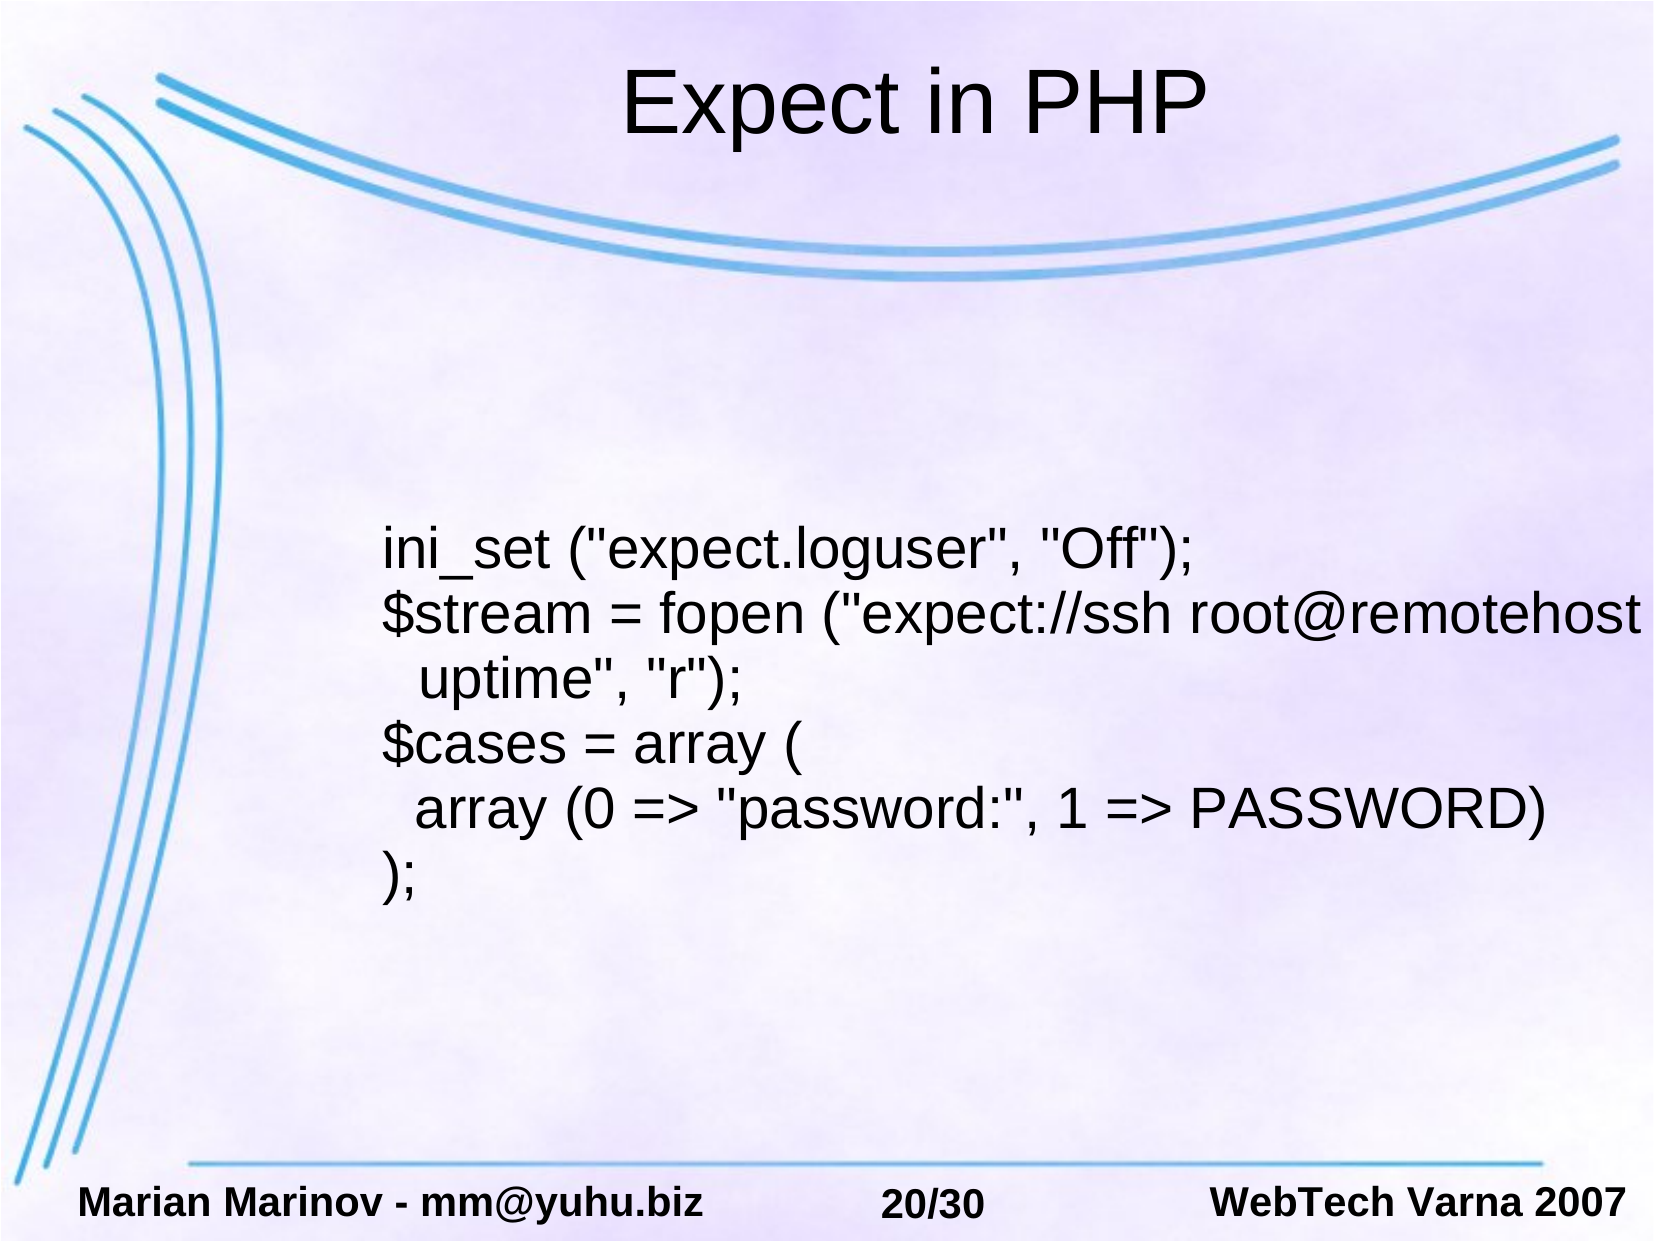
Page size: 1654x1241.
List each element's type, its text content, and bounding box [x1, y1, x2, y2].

text_box WebTech Varna 2007 [1194, 1171, 1643, 1233]
picture [1, 1, 1654, 1241]
subtitle ini_set ("expect.loguser", "Off"); $stream = fopen ("expect://ssh root@remotehost uptime", "r"); $cases = array ( array (0 => "password:", 1 => PASSWORD) ); [82, 301, 1654, 1121]
text_box Marian Marinov - mm@yuhu.biz [62, 1171, 720, 1233]
text_box 20/30 [866, 1172, 1001, 1235]
title Expect in PHP [82, 49, 1571, 257]
